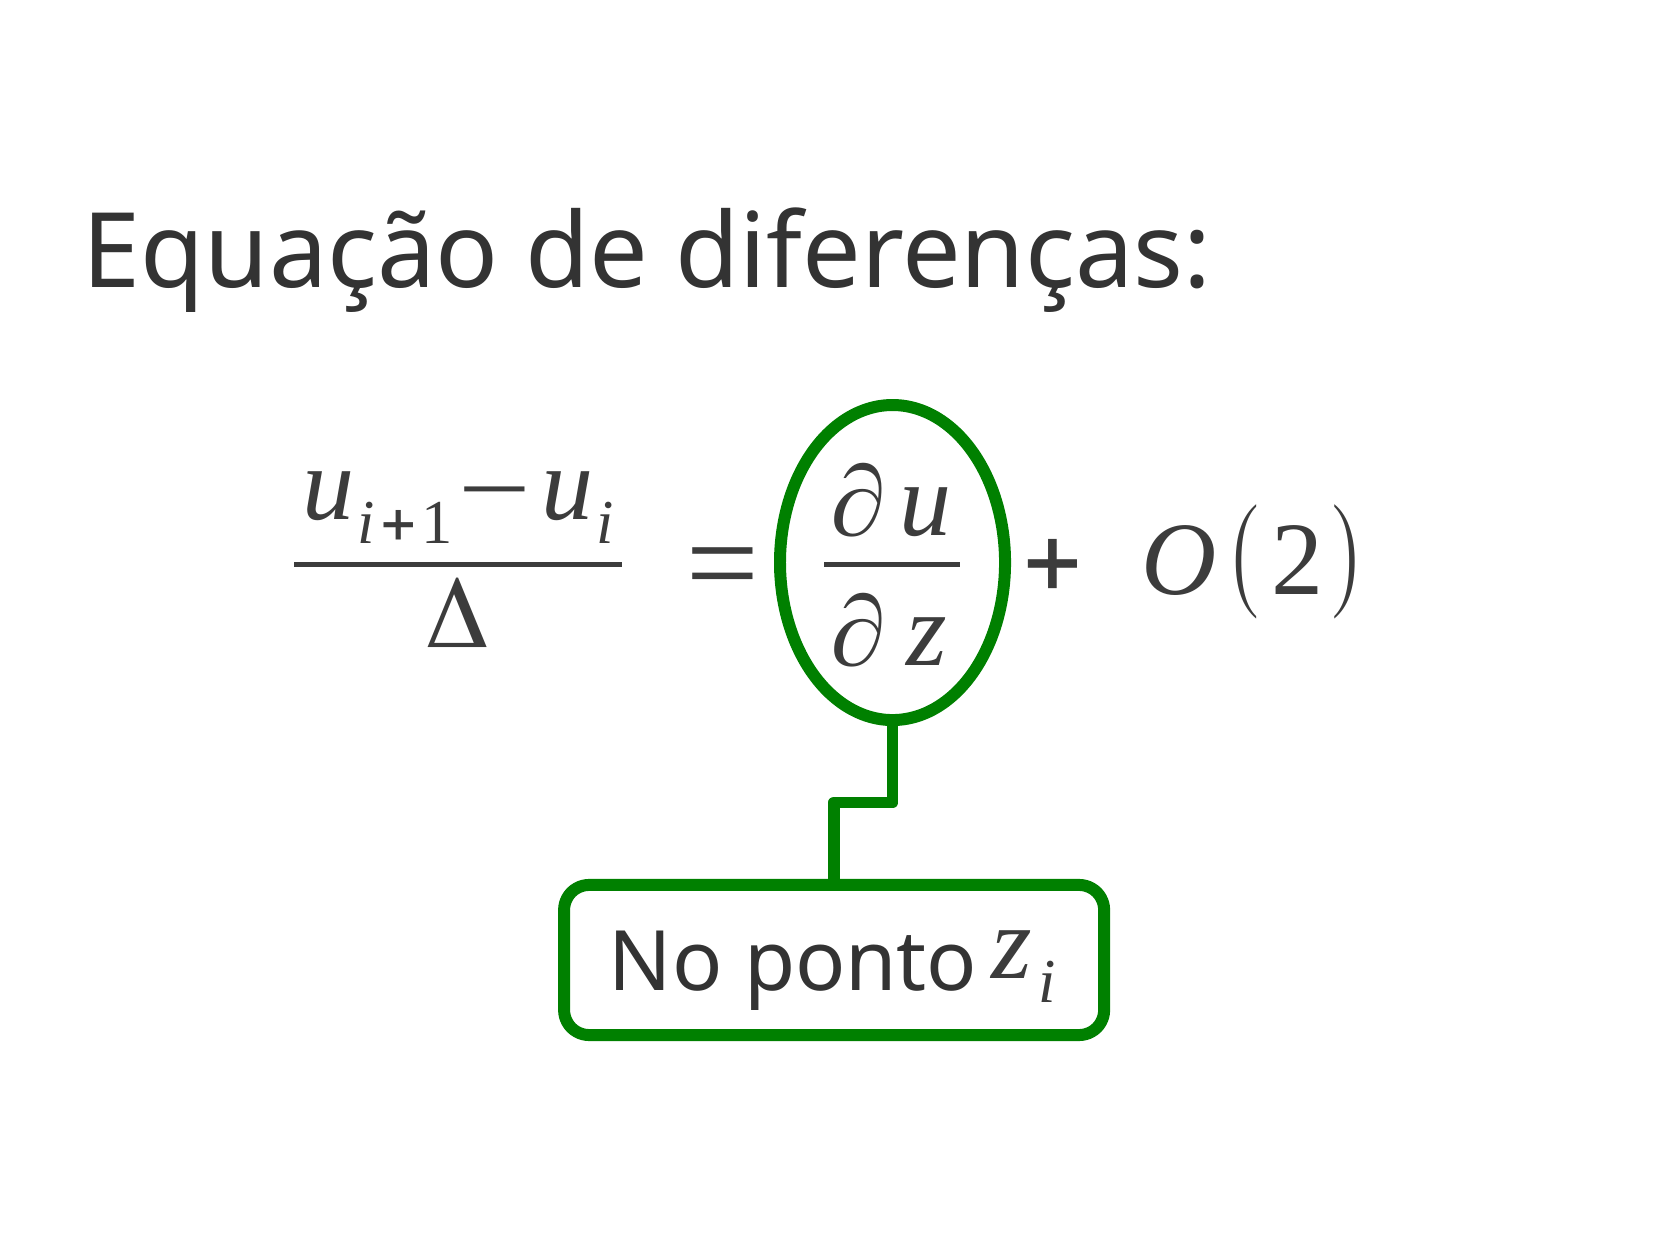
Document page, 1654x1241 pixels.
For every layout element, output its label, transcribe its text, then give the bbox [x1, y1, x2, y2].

text_box No ponto [594, 894, 1059, 1003]
chart [958, 425, 1370, 689]
list Equação de diferenças: [82, 105, 1538, 1111]
chart [787, 425, 999, 689]
chart [977, 891, 1066, 1017]
chart [283, 425, 827, 689]
